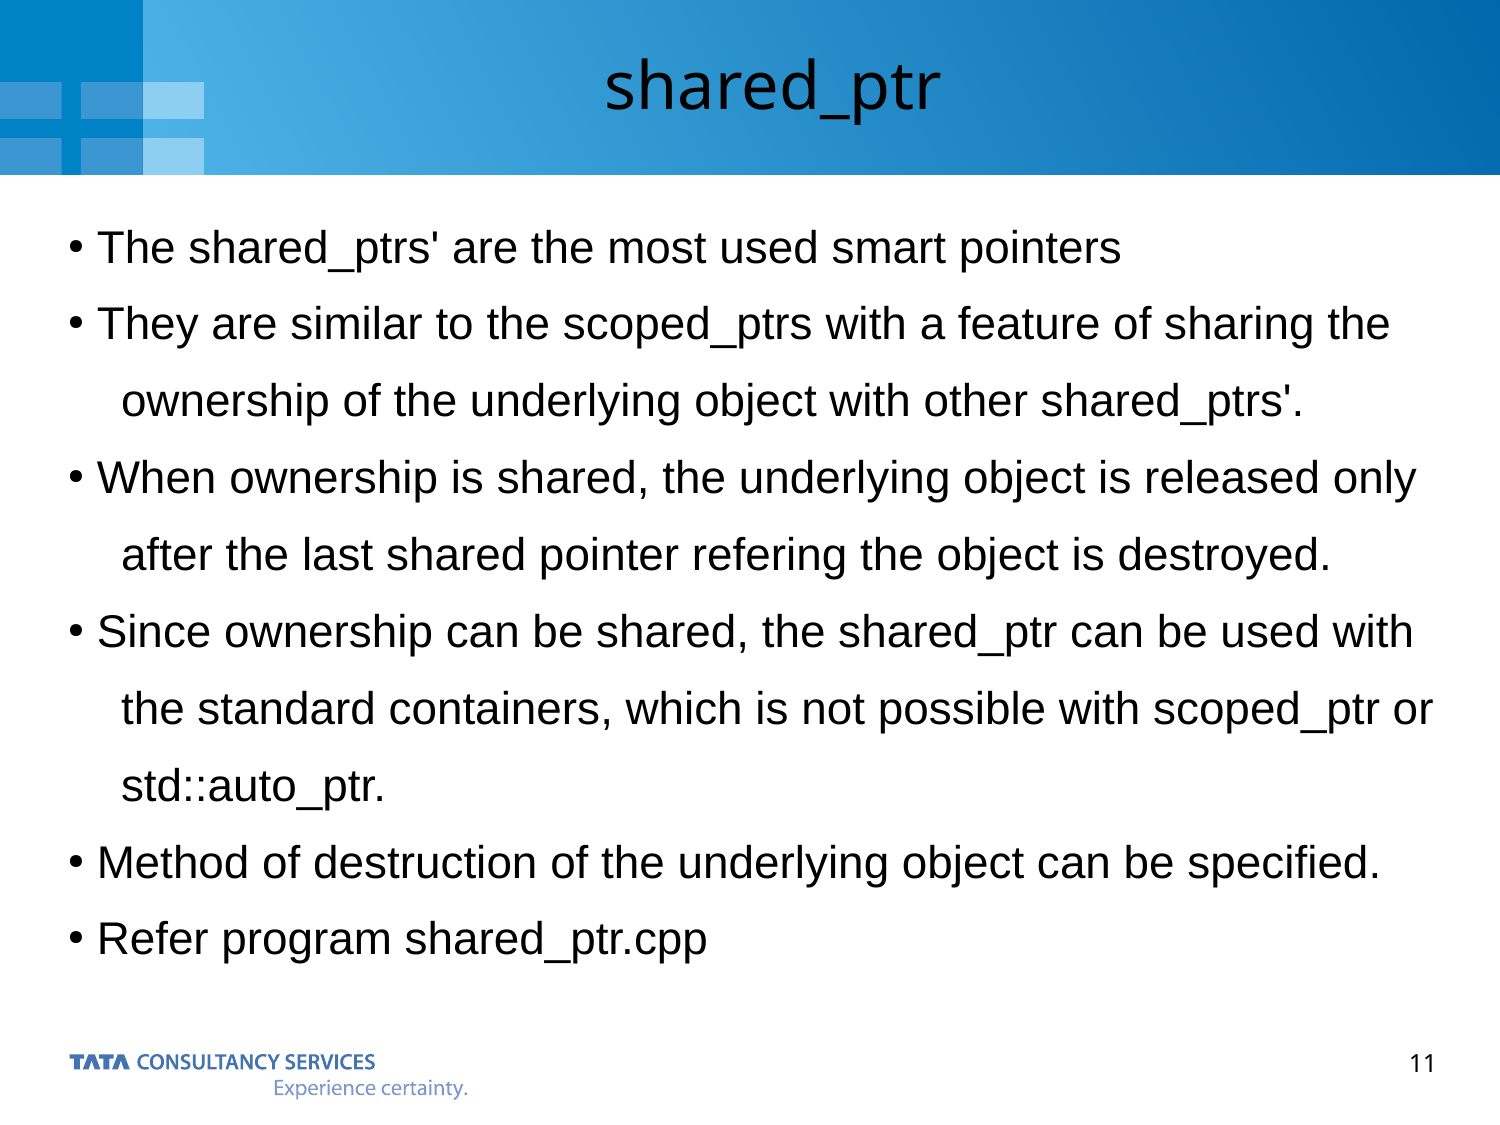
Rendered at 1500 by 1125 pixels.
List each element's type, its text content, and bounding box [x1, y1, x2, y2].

text_box shared_ptr [200, 11, 1347, 154]
text_box The shared_ptrs' are the most used smart pointers They are similar to the scoped_ptrs with a feature of sharing the ownership of the underlying object with other shared_ptrs'. When ownership is shared, the underlying object is released only after the last shared pointer refering the object is destroyed. Since ownership can be shared, the shared_ptr can be used with the standard containers, which is not possible with scoped_ptr or std::auto_ptr. Method of destruction of the underlying object can be specified. Refer program shared_ptr.cpp [35, 188, 1465, 1040]
